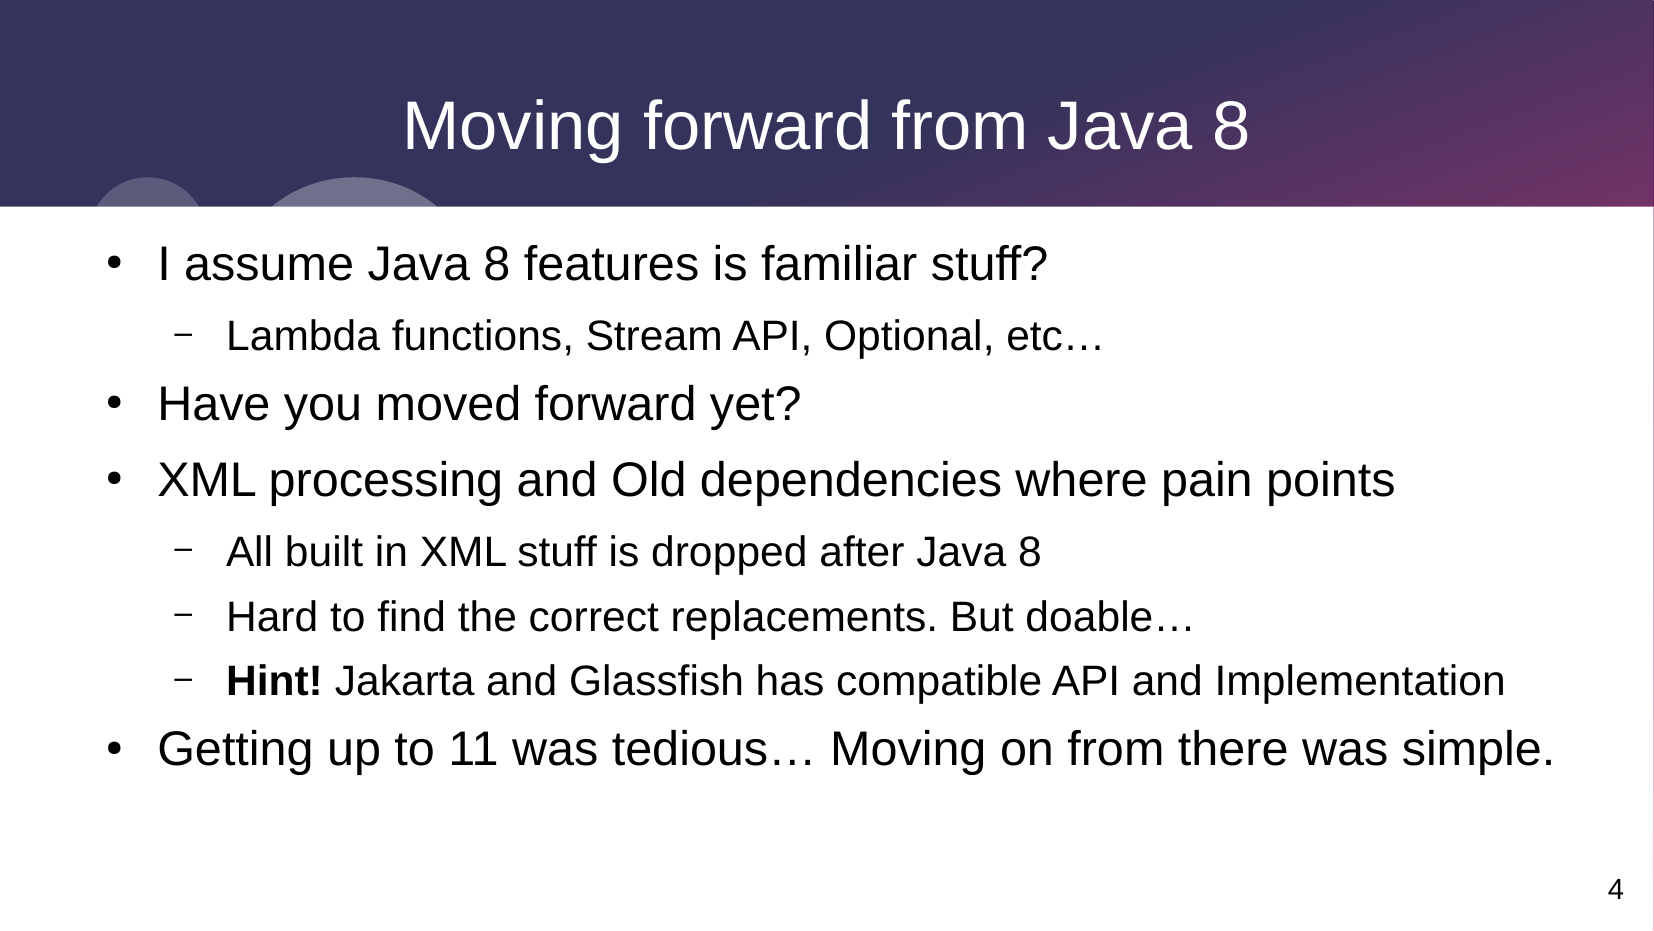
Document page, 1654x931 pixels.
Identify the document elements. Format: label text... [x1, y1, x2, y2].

list I assume Java 8 features is familiar stuff? Lambda functions, Stream API, Optional, etc… Have you moved forward yet? XML processing and Old dependencies where pain points All built in XML stuff is dropped after Java 8 Hard to find the correct replacements. But doable… Hint! Jakarta and Glassfish has compatible API and Implementation Getting up to 11 was tedious… Moving on from there was simple. [88, 236, 1565, 827]
title Moving forward from Java 8 [88, 44, 1565, 207]
